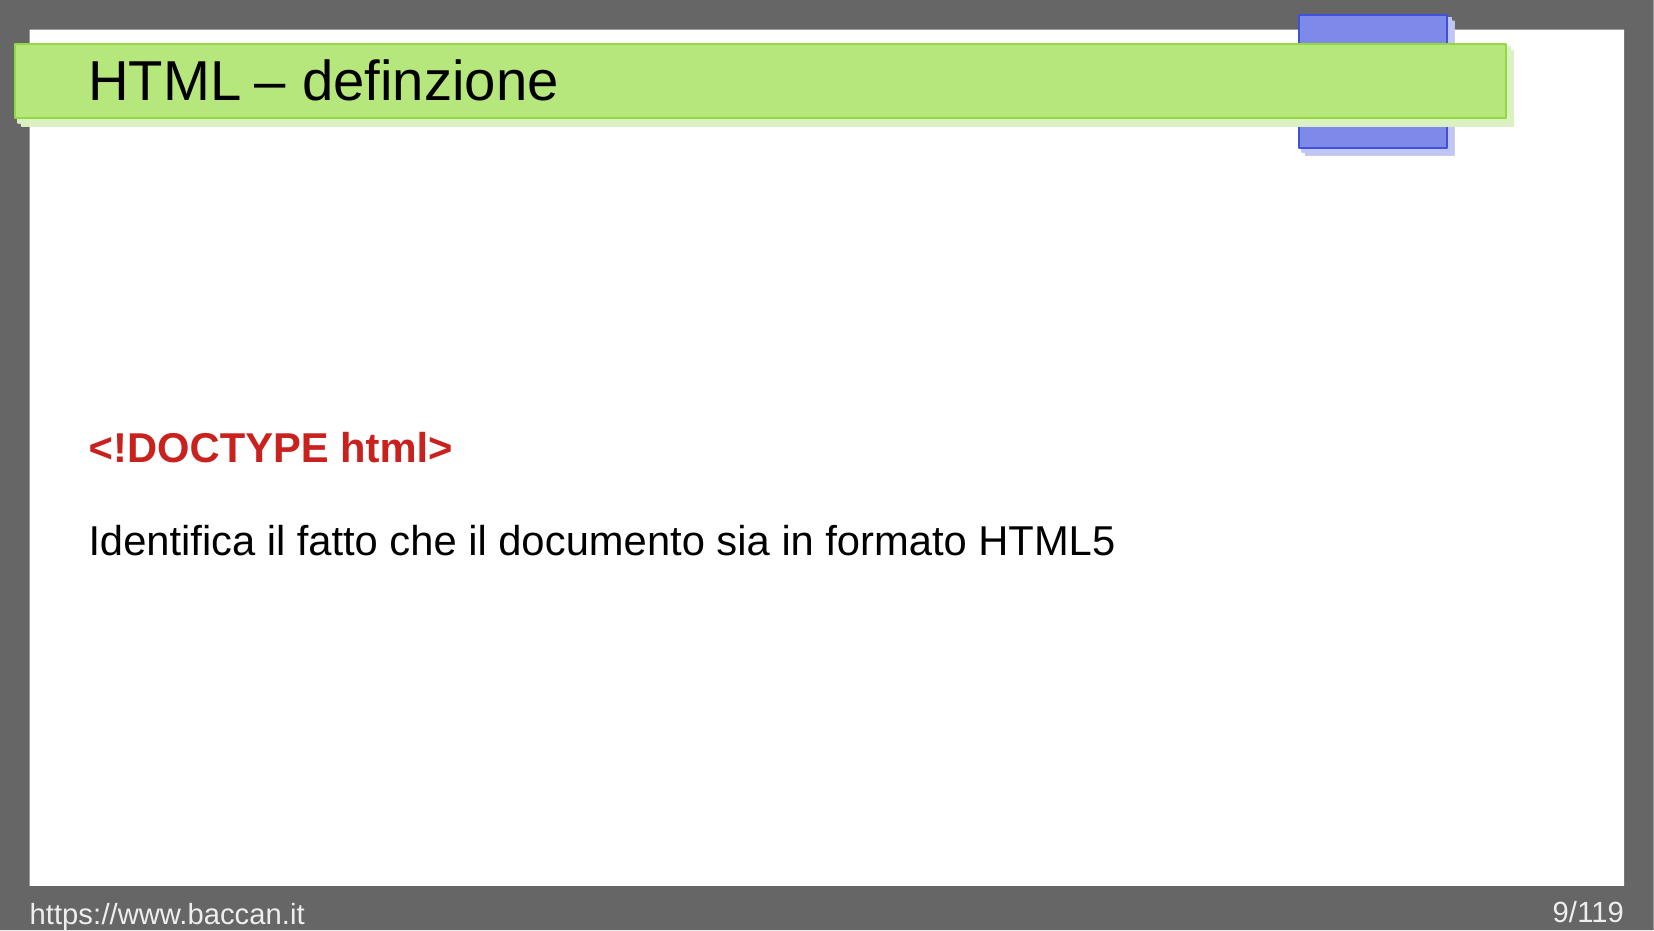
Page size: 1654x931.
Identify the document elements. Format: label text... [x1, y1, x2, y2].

text_box <!DOCTYPE html> Identifica il fatto che il documento sia in formato HTML5 [88, 169, 1565, 821]
title HTML – definzione [88, 44, 1506, 119]
